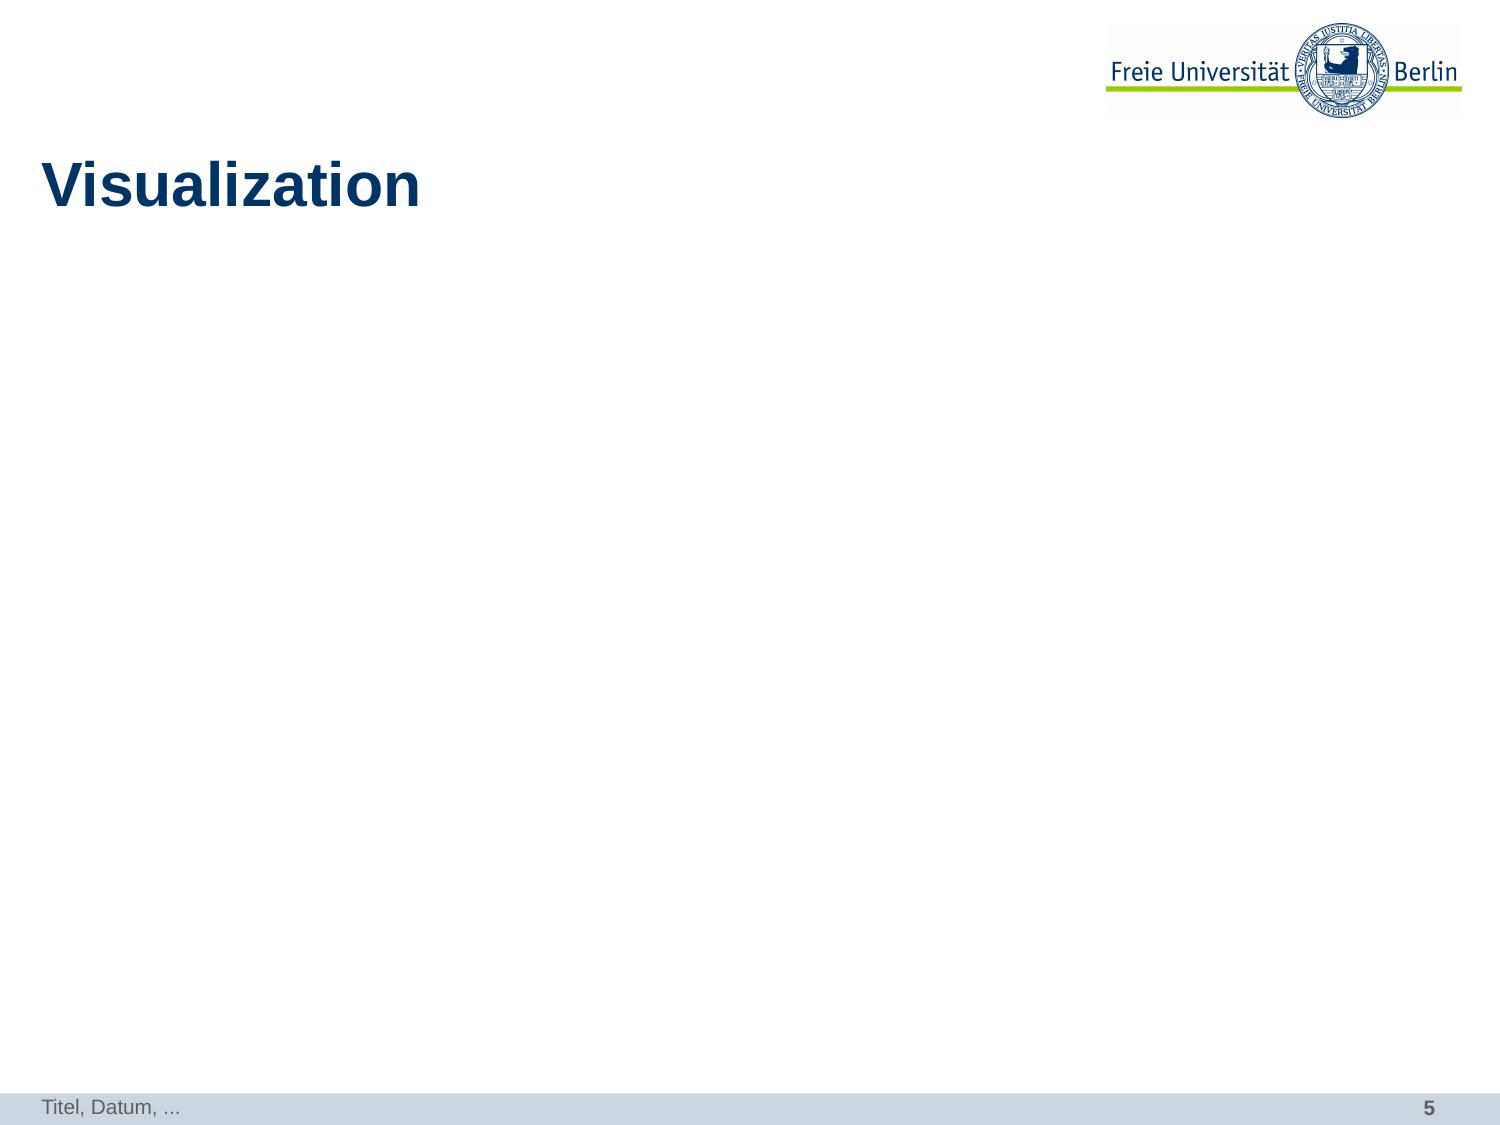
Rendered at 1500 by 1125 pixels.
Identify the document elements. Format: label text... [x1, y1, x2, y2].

picture [1106, 23, 1462, 118]
title Visualization [41, 149, 1460, 221]
